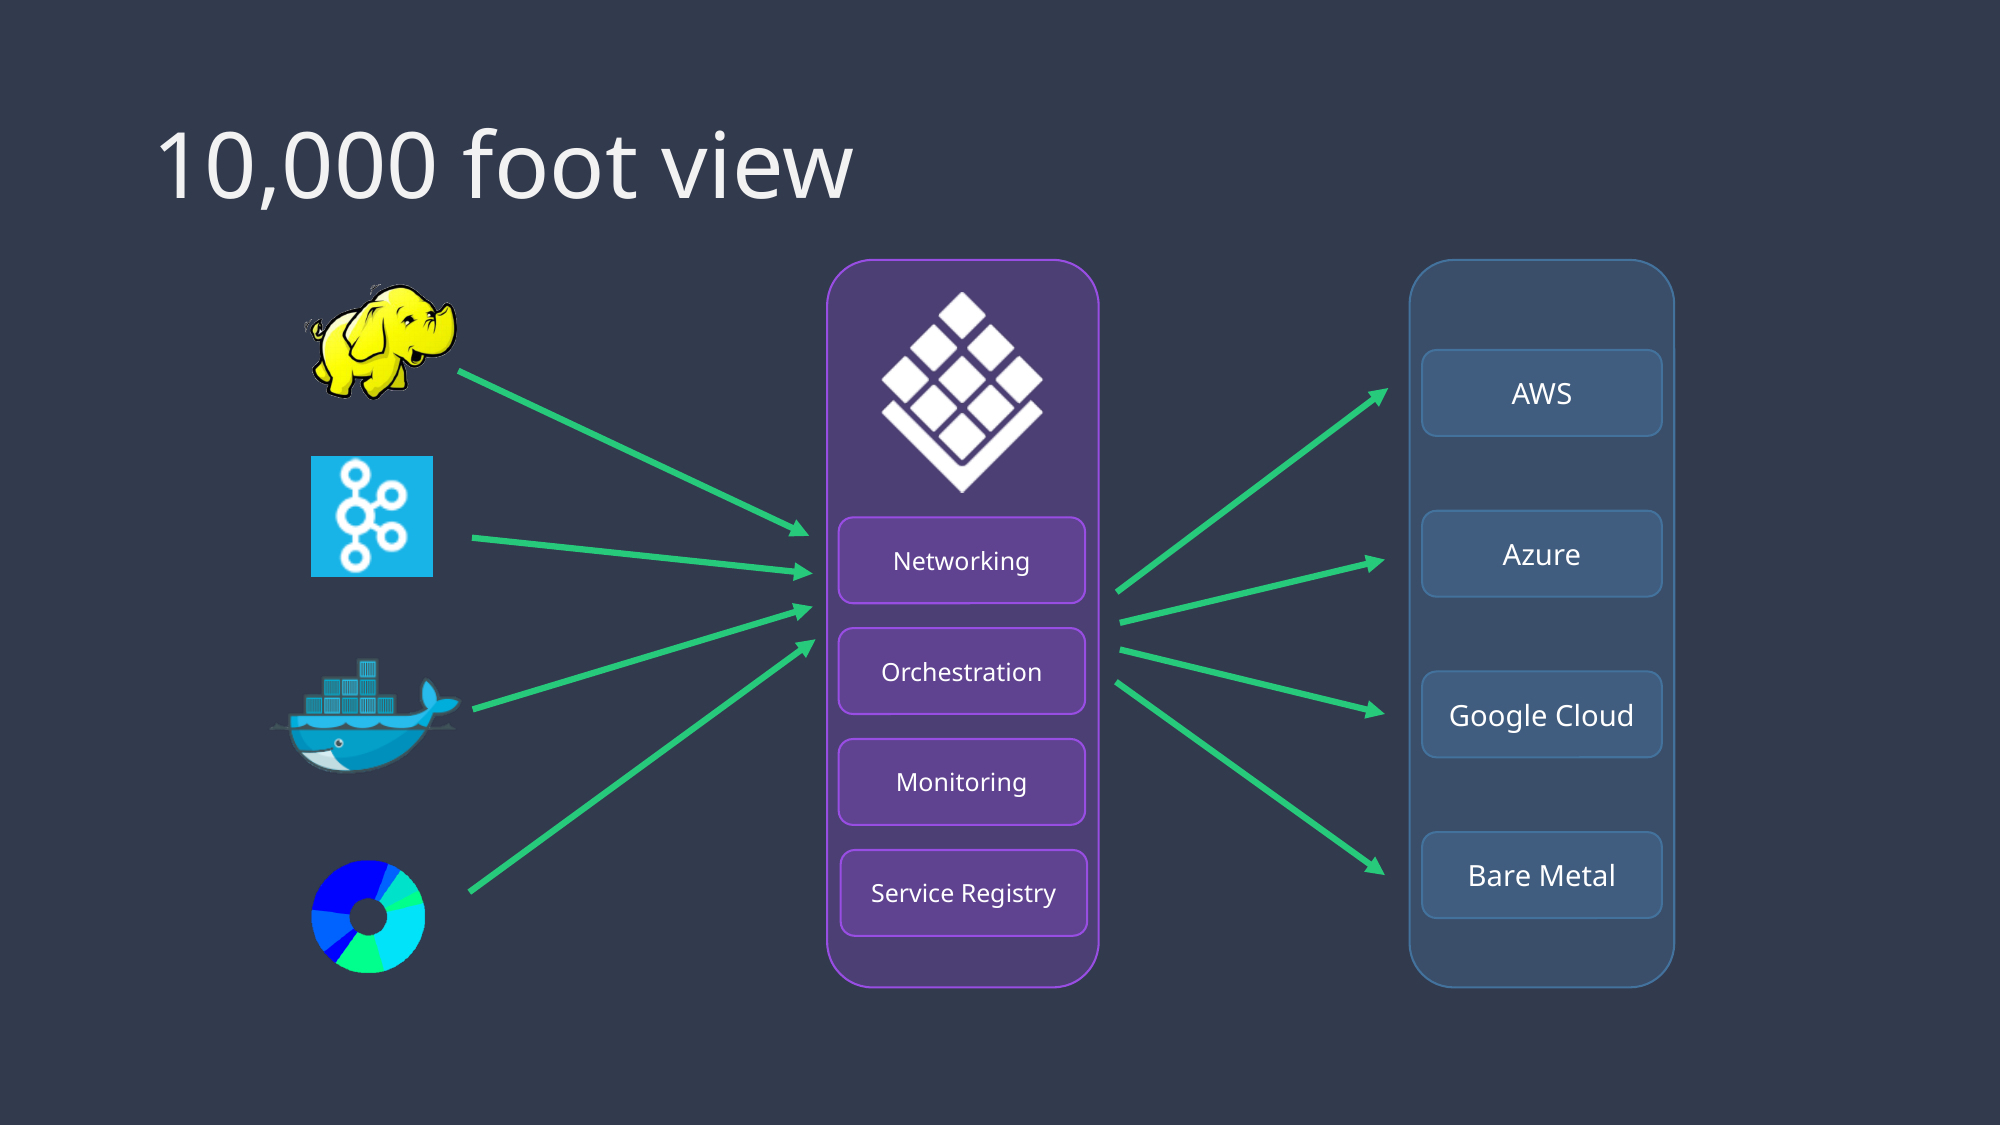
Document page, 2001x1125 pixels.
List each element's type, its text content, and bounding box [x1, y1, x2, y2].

text_box [827, 259, 1099, 988]
text_box AWS [1422, 350, 1662, 436]
text_box [1409, 259, 1675, 988]
text_box Networking [838, 517, 1086, 604]
picture [304, 284, 457, 400]
title 10,000 foot view [137, 59, 1863, 278]
text_box Orchestration [838, 628, 1086, 714]
picture [862, 292, 1063, 493]
text_box Monitoring [838, 739, 1086, 825]
picture [311, 456, 433, 577]
text_box Bare Metal [1422, 832, 1662, 919]
text_box Azure [1422, 510, 1662, 597]
text_box Service Registry [840, 849, 1088, 936]
picture [259, 637, 472, 1001]
text_box Google Cloud [1422, 671, 1662, 758]
